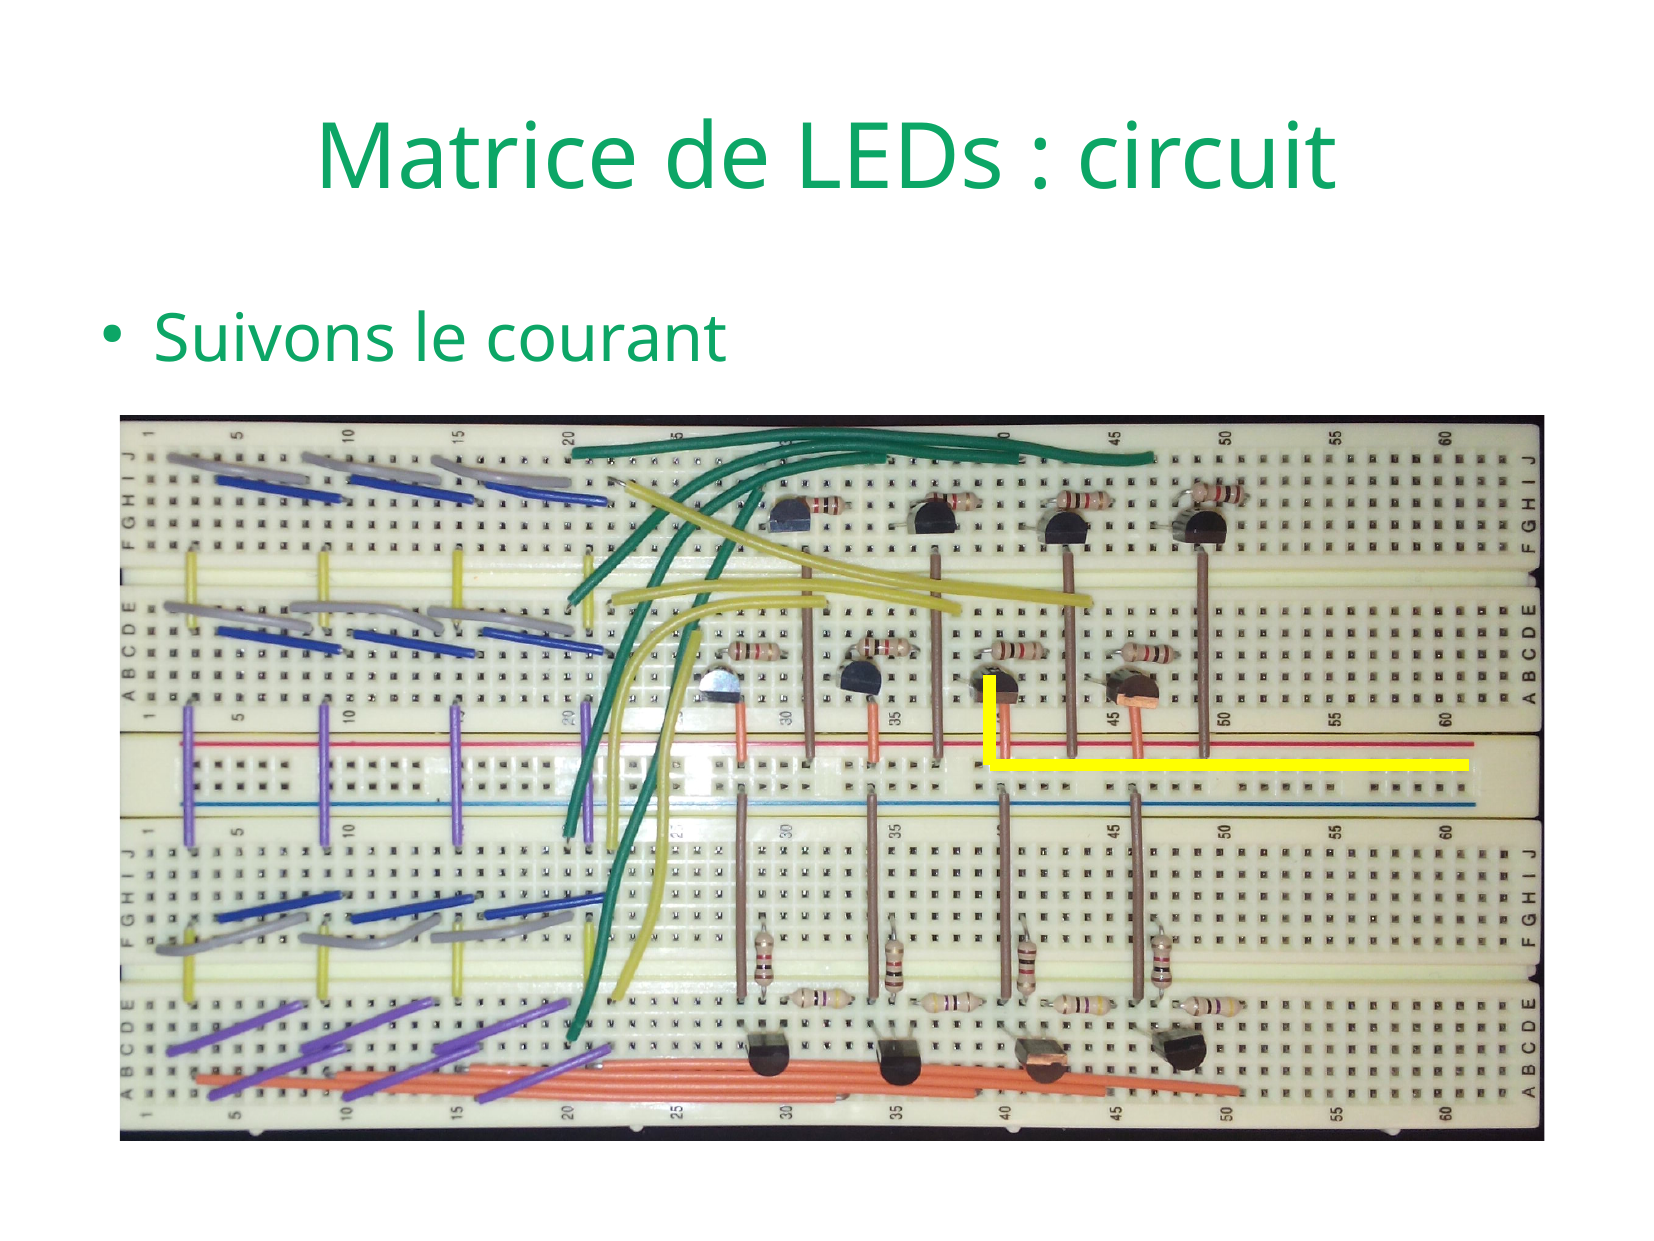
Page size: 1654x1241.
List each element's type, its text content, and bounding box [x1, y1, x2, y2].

title Matrice de LEDs : circuit [82, 49, 1571, 257]
picture [119, 415, 1545, 1141]
list Suivons le courant [82, 290, 1571, 1010]
